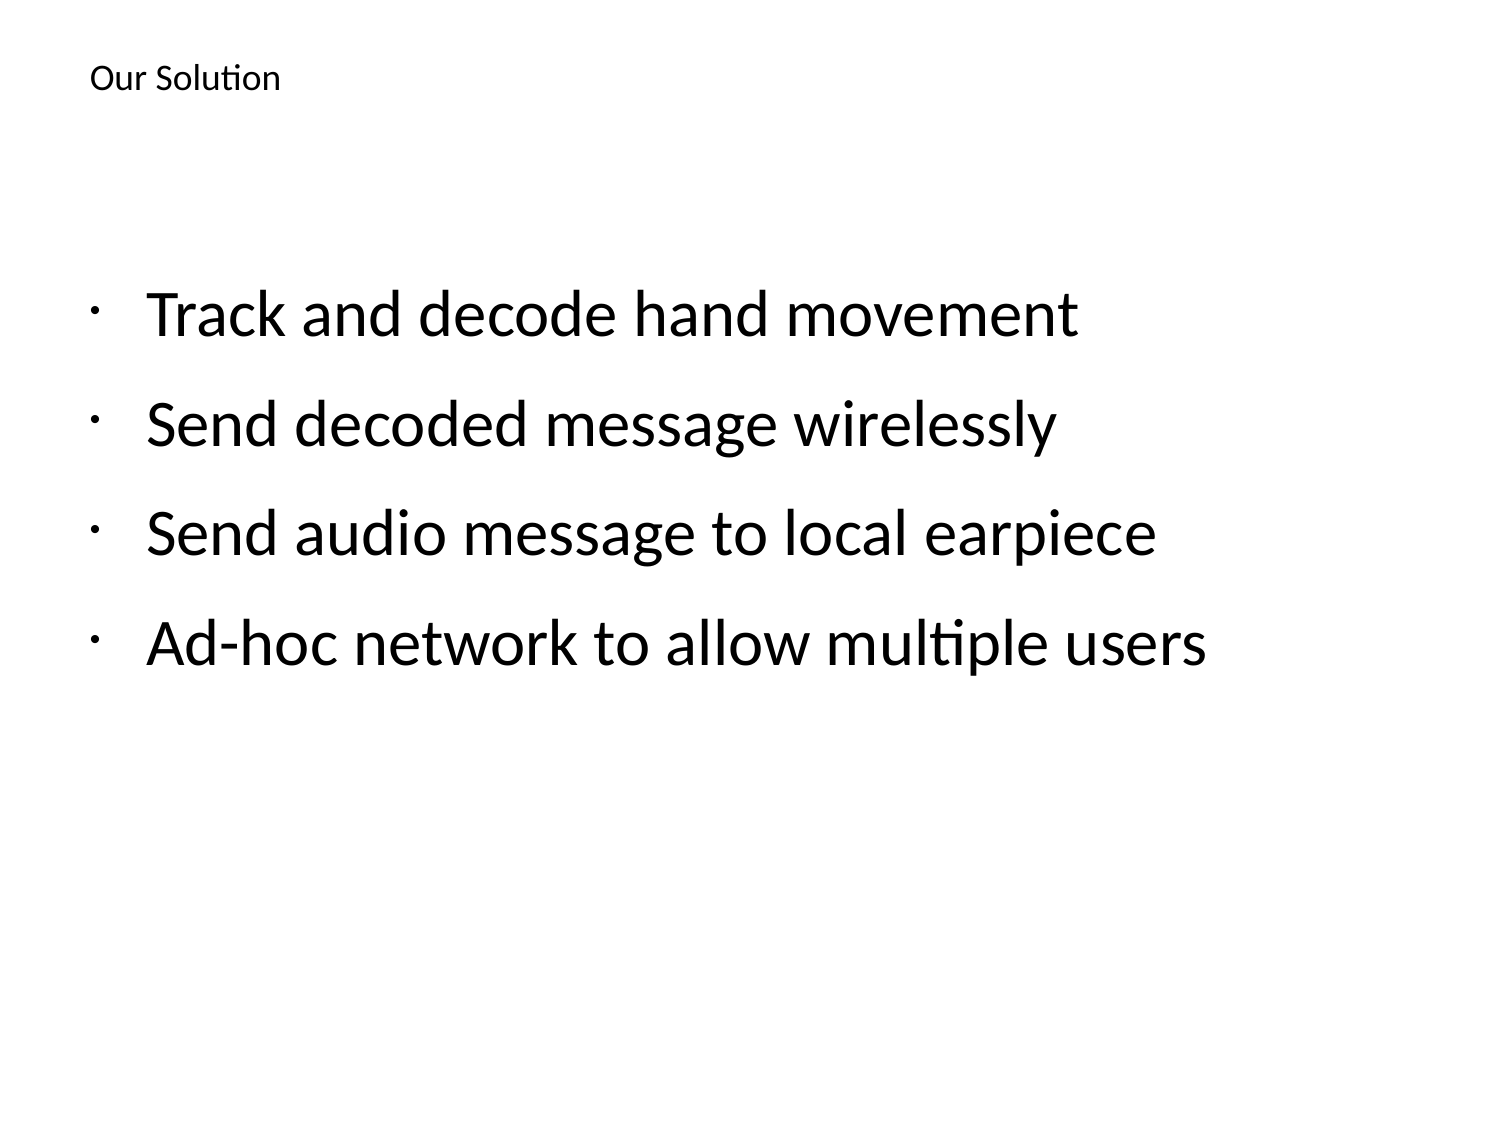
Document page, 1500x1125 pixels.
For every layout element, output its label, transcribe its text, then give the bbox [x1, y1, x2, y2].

list Track and decode hand movement Send decoded message wirelessly Send audio message to local earpiece Ad-hoc network to allow multiple users [75, 262, 1425, 1005]
title Our Solution [75, 45, 1425, 233]
